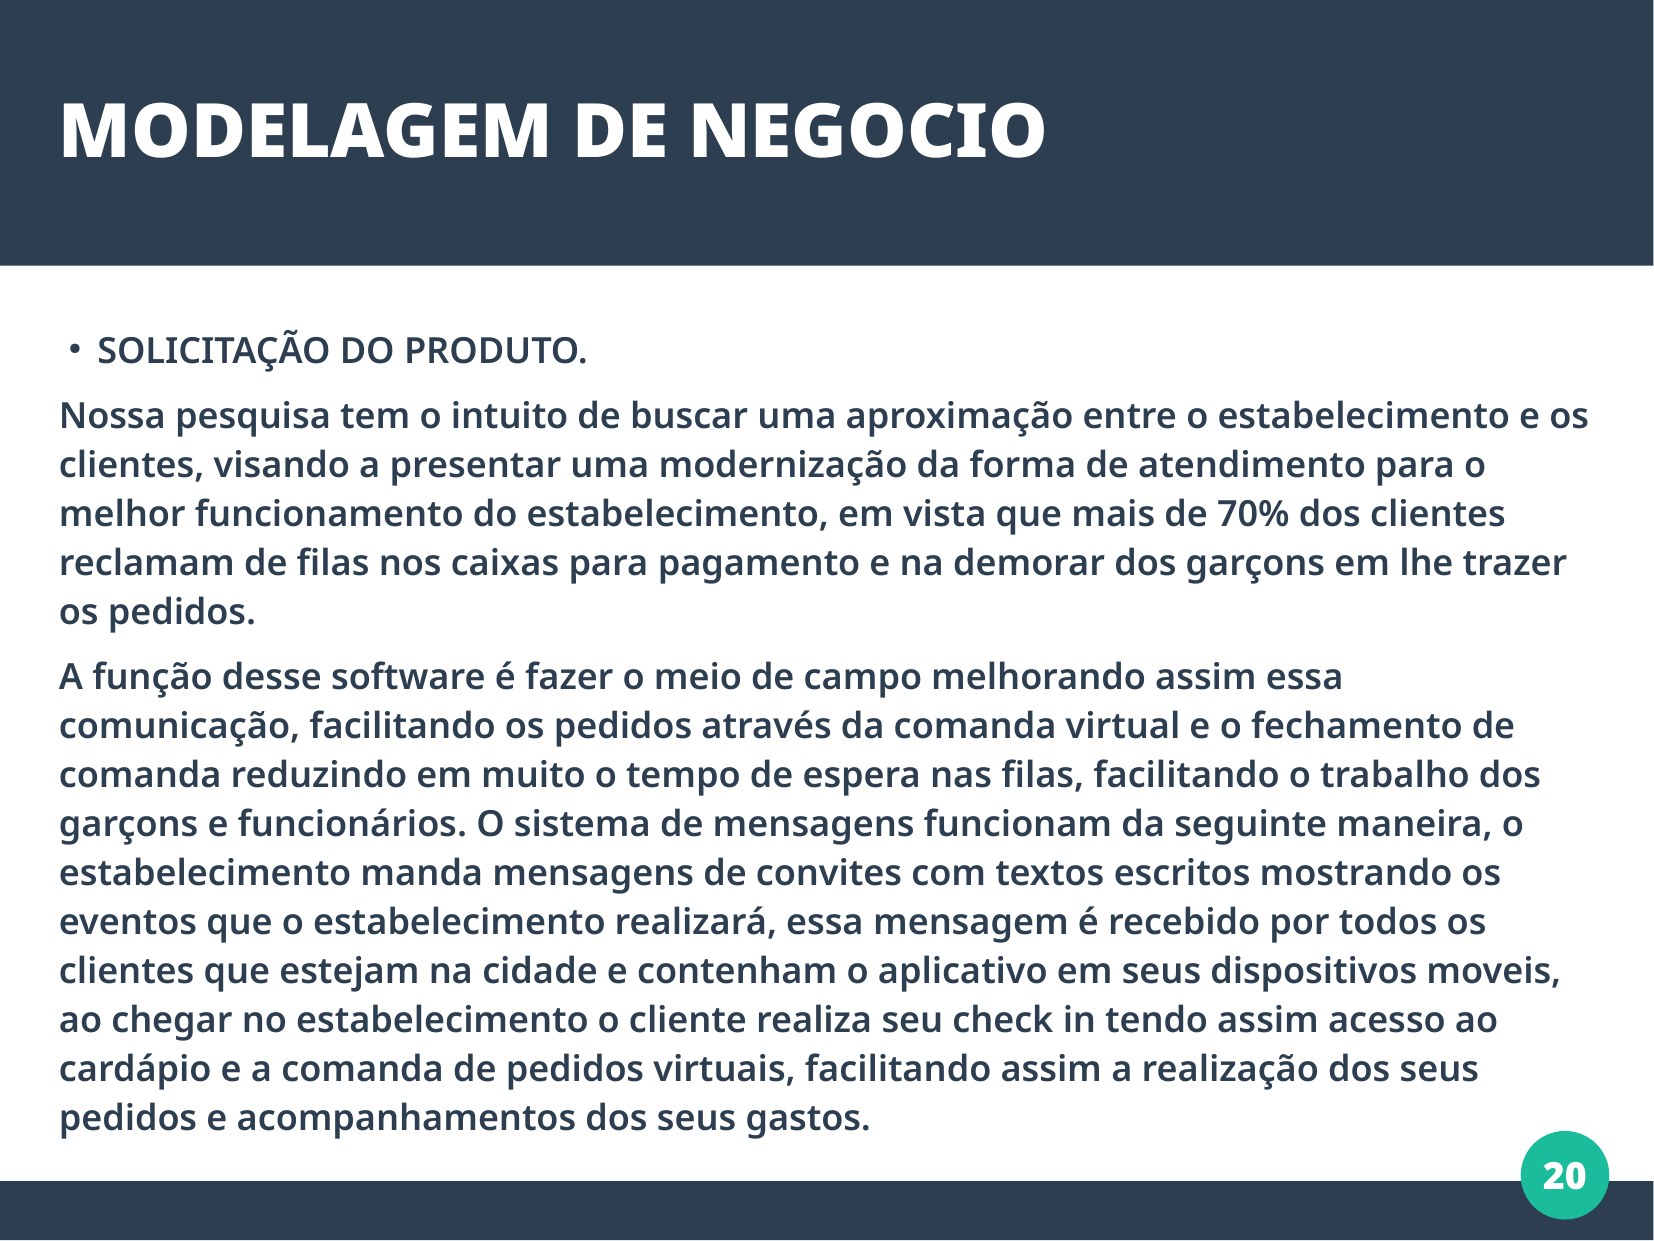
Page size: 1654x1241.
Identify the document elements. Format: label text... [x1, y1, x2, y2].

title MODELAGEM DE NEGOCIO [59, 49, 1595, 207]
list SOLICITAÇÃO DO PRODUTO. Nossa pesquisa tem o intuito de buscar uma aproximação entre o estabelecimento e os clientes, visando a presentar uma modernização da forma de atendimento para o melhor funcionamento do estabelecimento, em vista que mais de 70% dos clientes reclamam de filas nos caixas para pagamento e na demorar dos garçons em lhe trazer os pedidos. A função desse software é fazer o meio de campo melhorando assim essa comunicação, facilitando os pedidos através da comanda virtual e o fechamento de comanda reduzindo em muito o tempo de espera nas filas, facilitando o trabalho dos garçons e funcionários. O sistema de mensagens funcionam da seguinte maneira, o estabelecimento manda mensagens de convites com textos escritos mostrando os eventos que o estabelecimento realizará, essa mensagem é recebido por todos os clientes que estejam na cidade e contenham o aplicativo em seus dispositivos moveis, ao chegar no estabelecimento o cliente realiza seu check in tendo assim acesso ao cardápio e a comanda de pedidos virtuais, facilitando assim a realização dos seus pedidos e acompanhamentos dos seus gastos. [59, 324, 1595, 1152]
